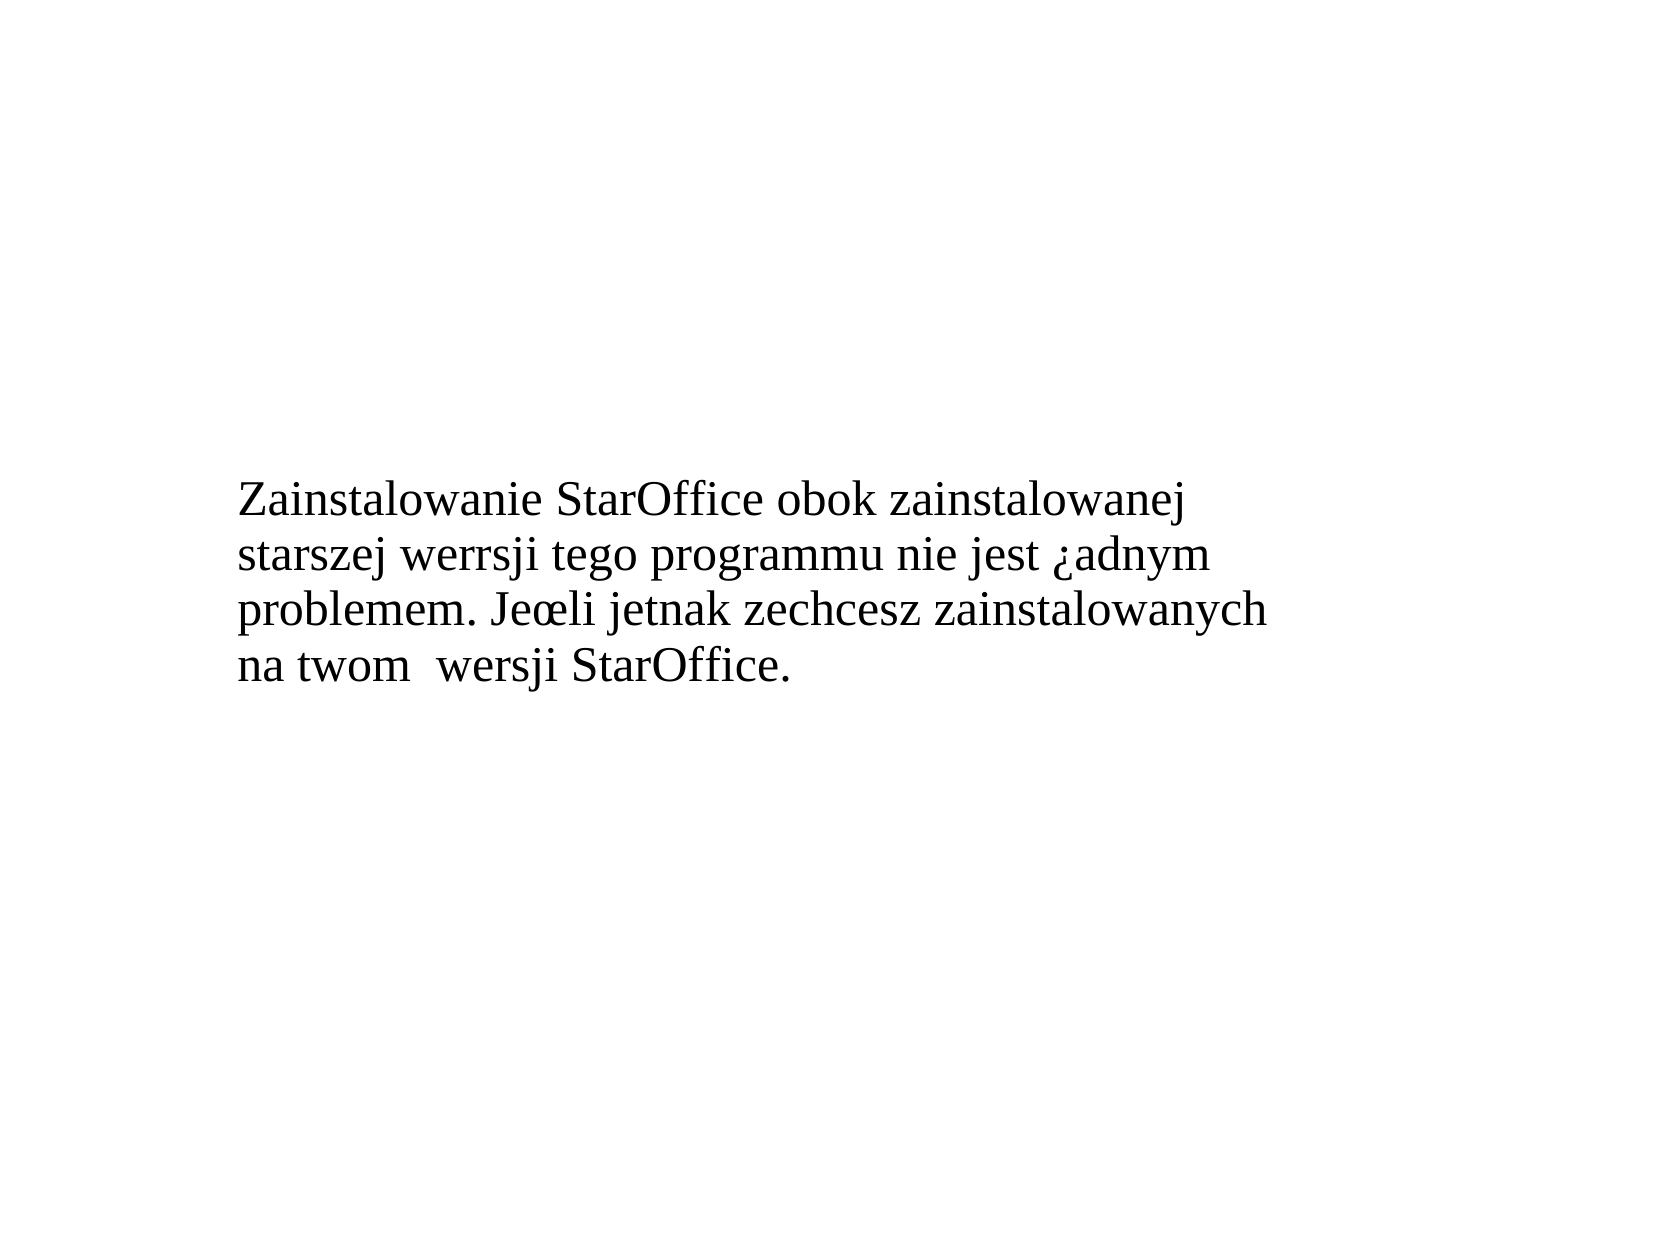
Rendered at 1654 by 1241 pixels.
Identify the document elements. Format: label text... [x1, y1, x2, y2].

text_box Zainstalowanie StarOffice obok zainstalowanej starszej werrsji tego programmu nie jest ¿adnym problemem. Jeœli jetnak zechcesz zainstalowanych na twom wersji StarOffice. [237, 470, 1302, 1212]
